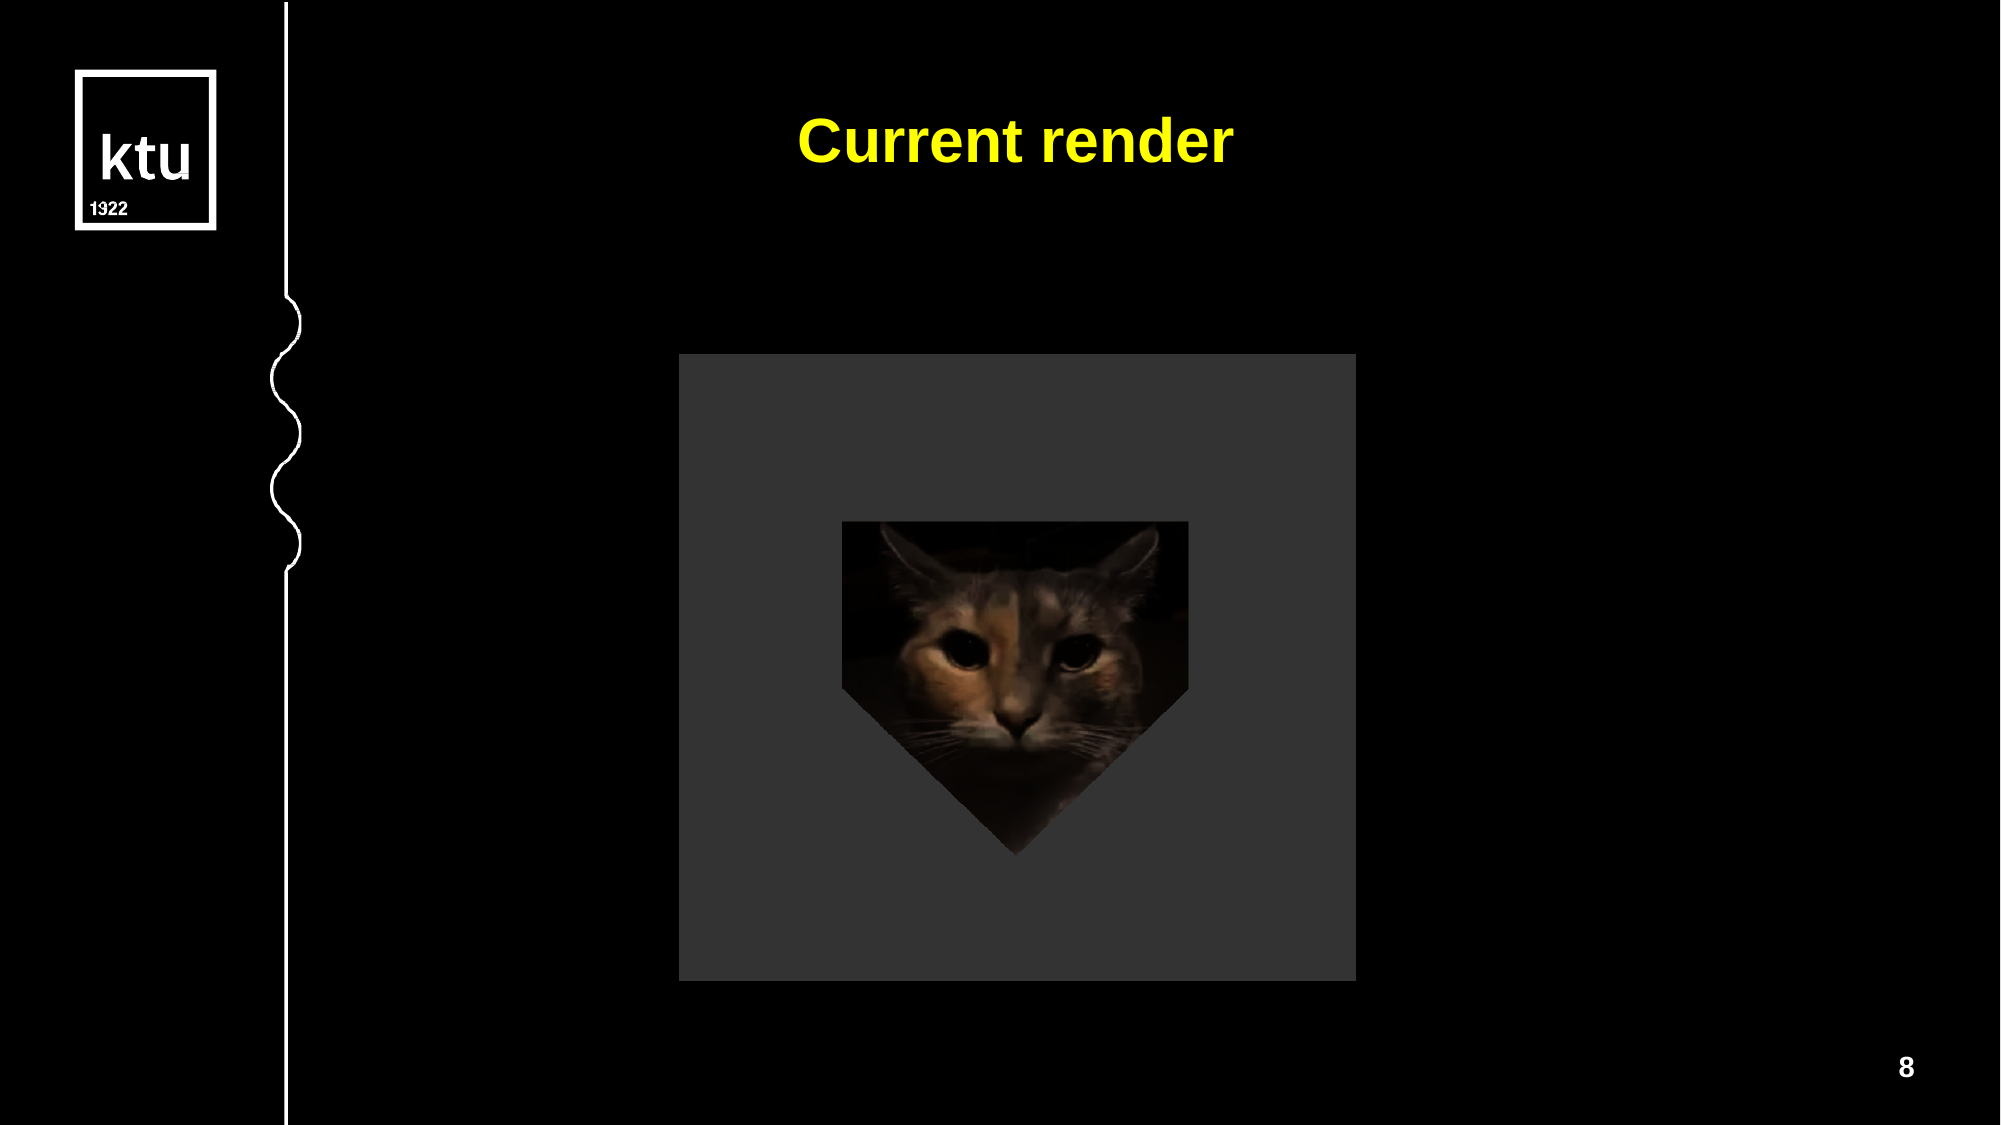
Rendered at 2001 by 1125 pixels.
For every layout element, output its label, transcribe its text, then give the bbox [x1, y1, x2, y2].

picture [679, 354, 1356, 981]
title Current render [472, 97, 1593, 178]
slide_number <number> [1890, 1048, 1924, 1086]
